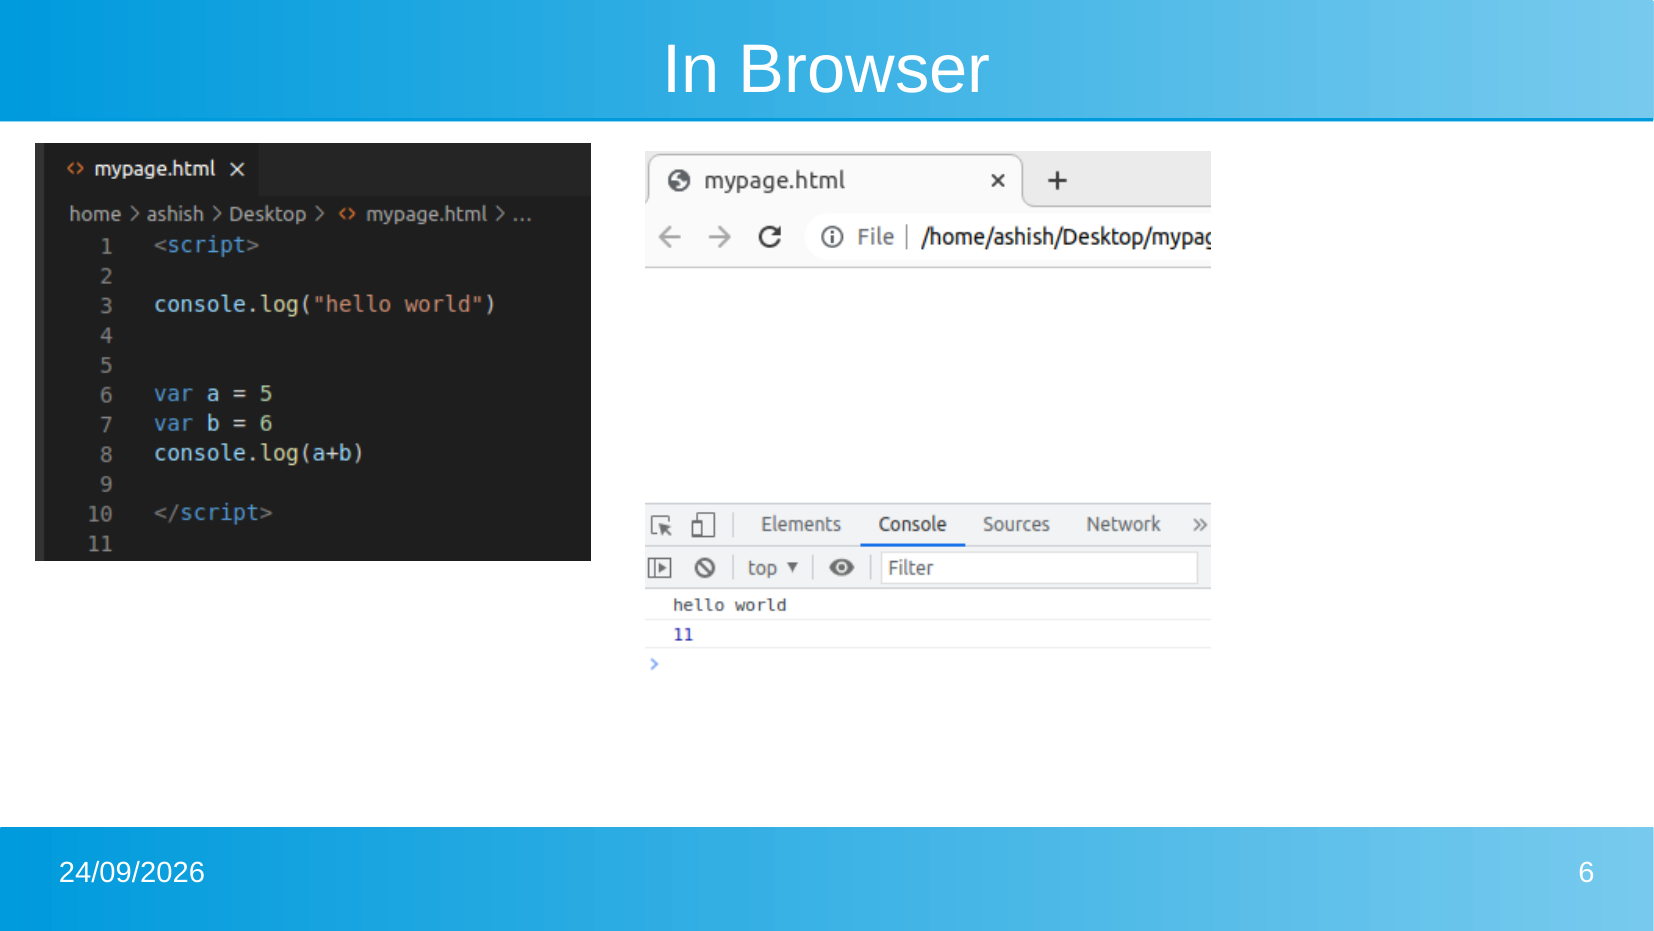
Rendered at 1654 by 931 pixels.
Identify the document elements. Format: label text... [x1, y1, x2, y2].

picture [645, 151, 1211, 680]
title In Browser [59, 29, 1595, 108]
picture [35, 143, 591, 562]
